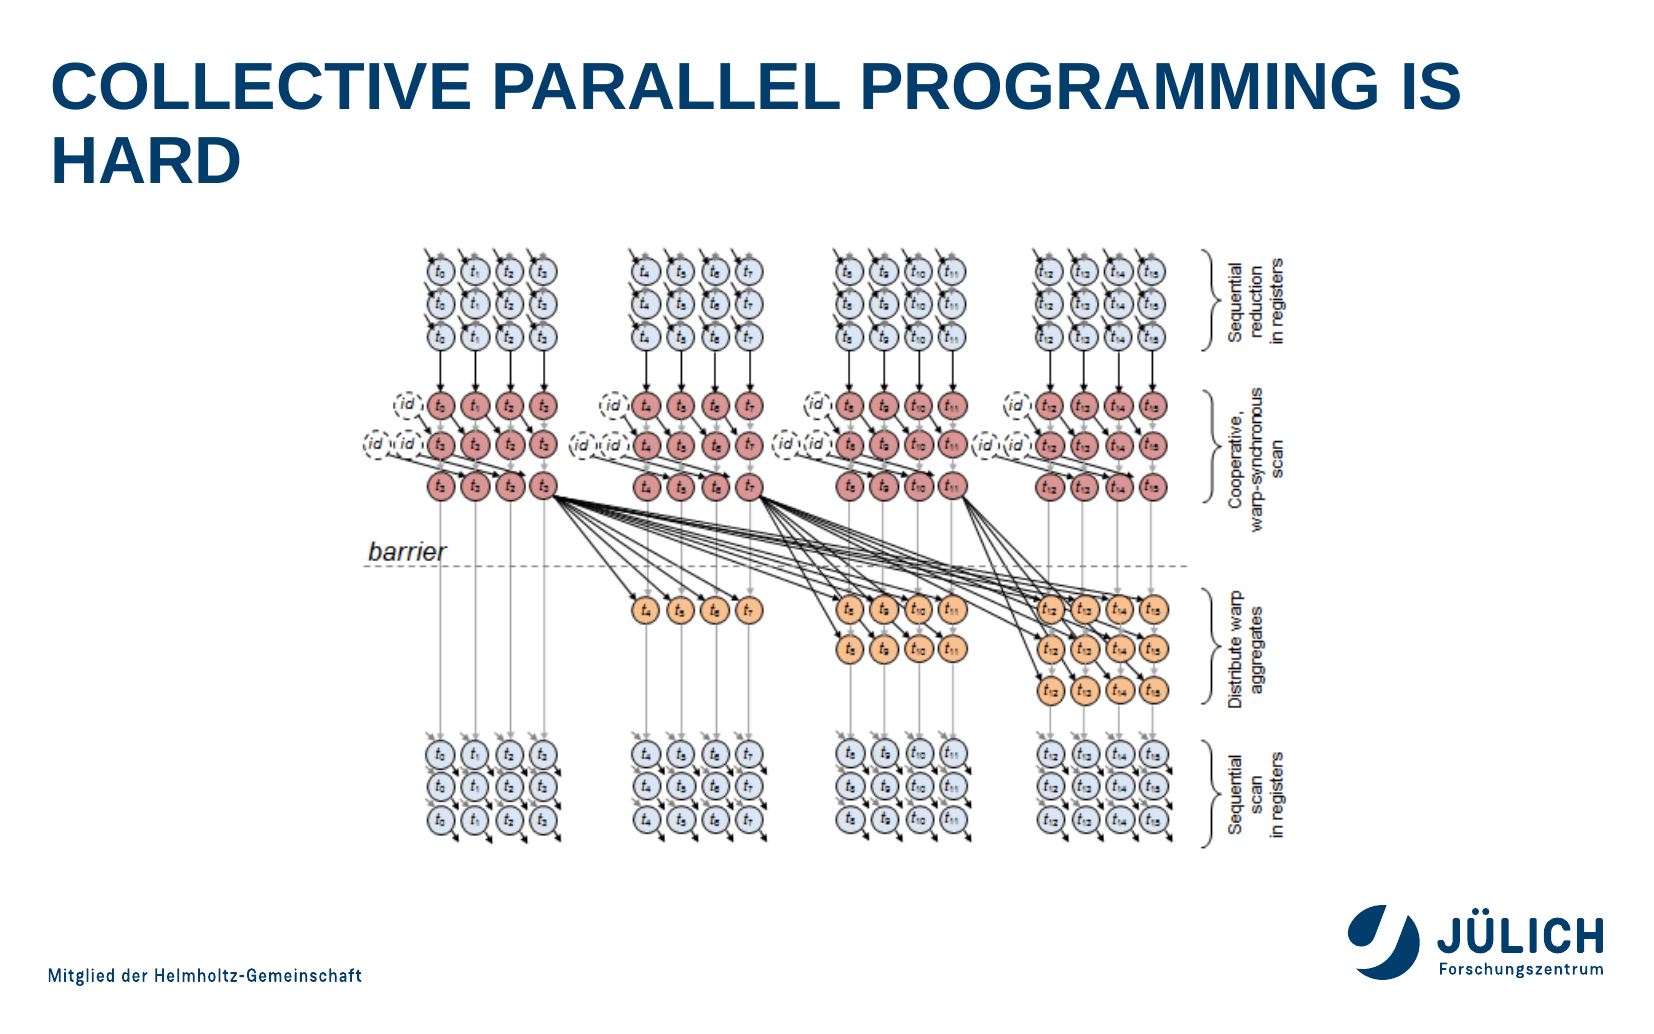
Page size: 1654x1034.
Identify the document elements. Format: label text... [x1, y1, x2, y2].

title Collective Parallel Programming is Hard [50, 48, 1604, 219]
picture [360, 235, 1294, 871]
